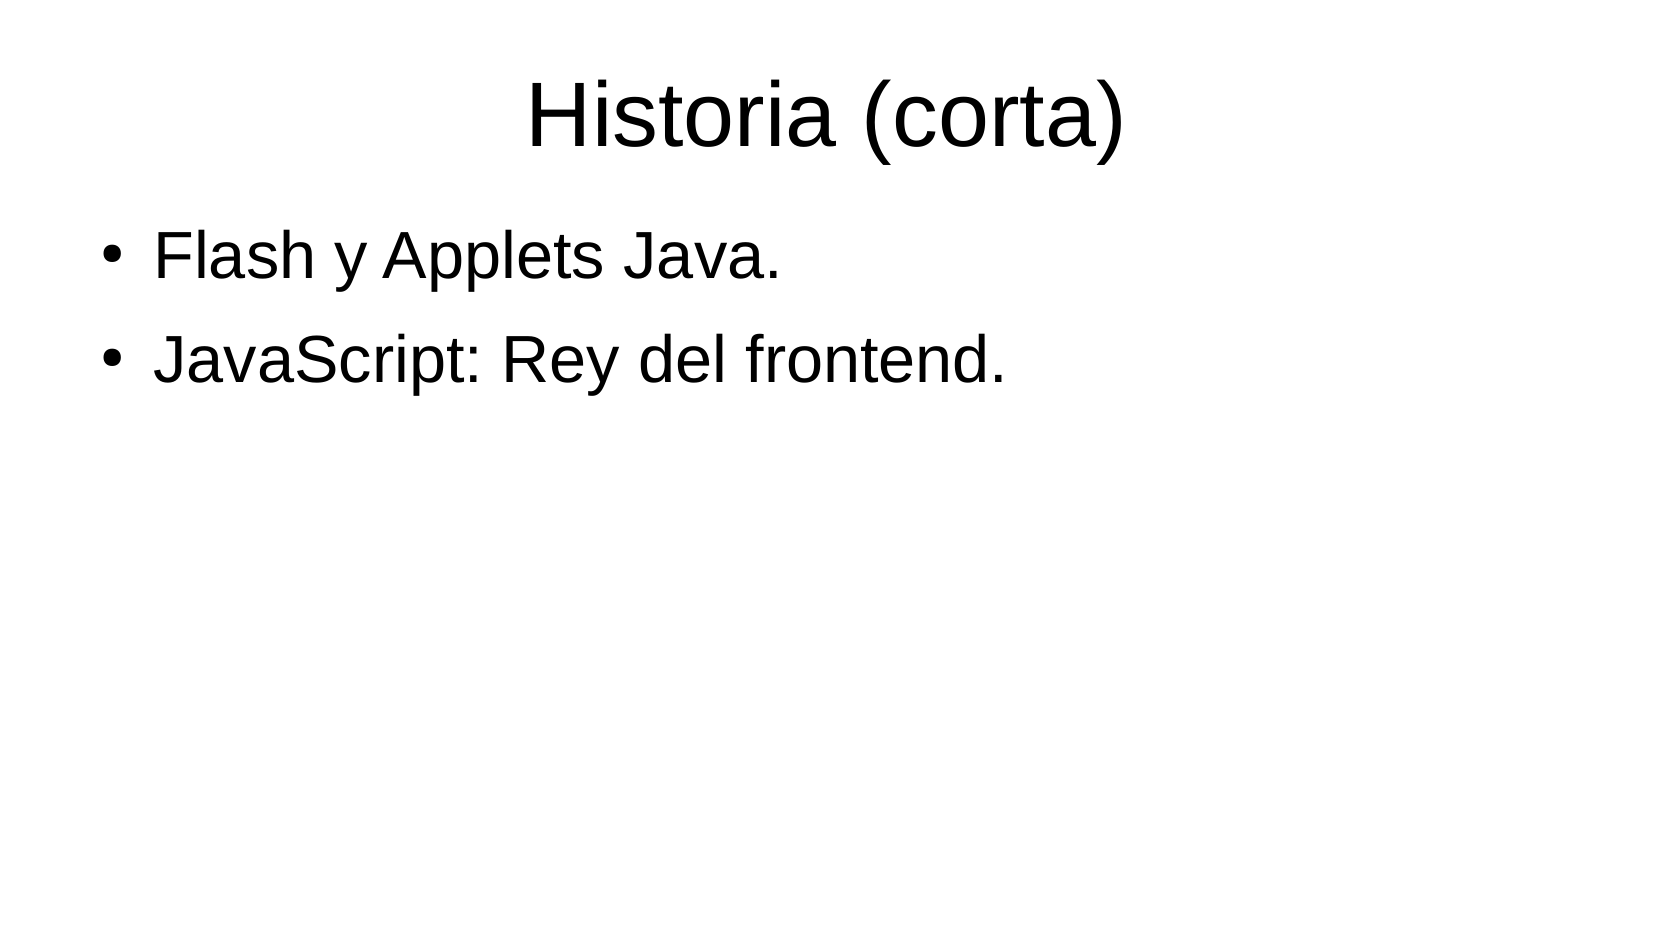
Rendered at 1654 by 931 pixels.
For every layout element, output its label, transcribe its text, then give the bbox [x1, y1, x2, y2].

list Flash y Applets Java. JavaScript: Rey del frontend. [82, 217, 1571, 758]
title Historia (corta) [82, 37, 1571, 193]
